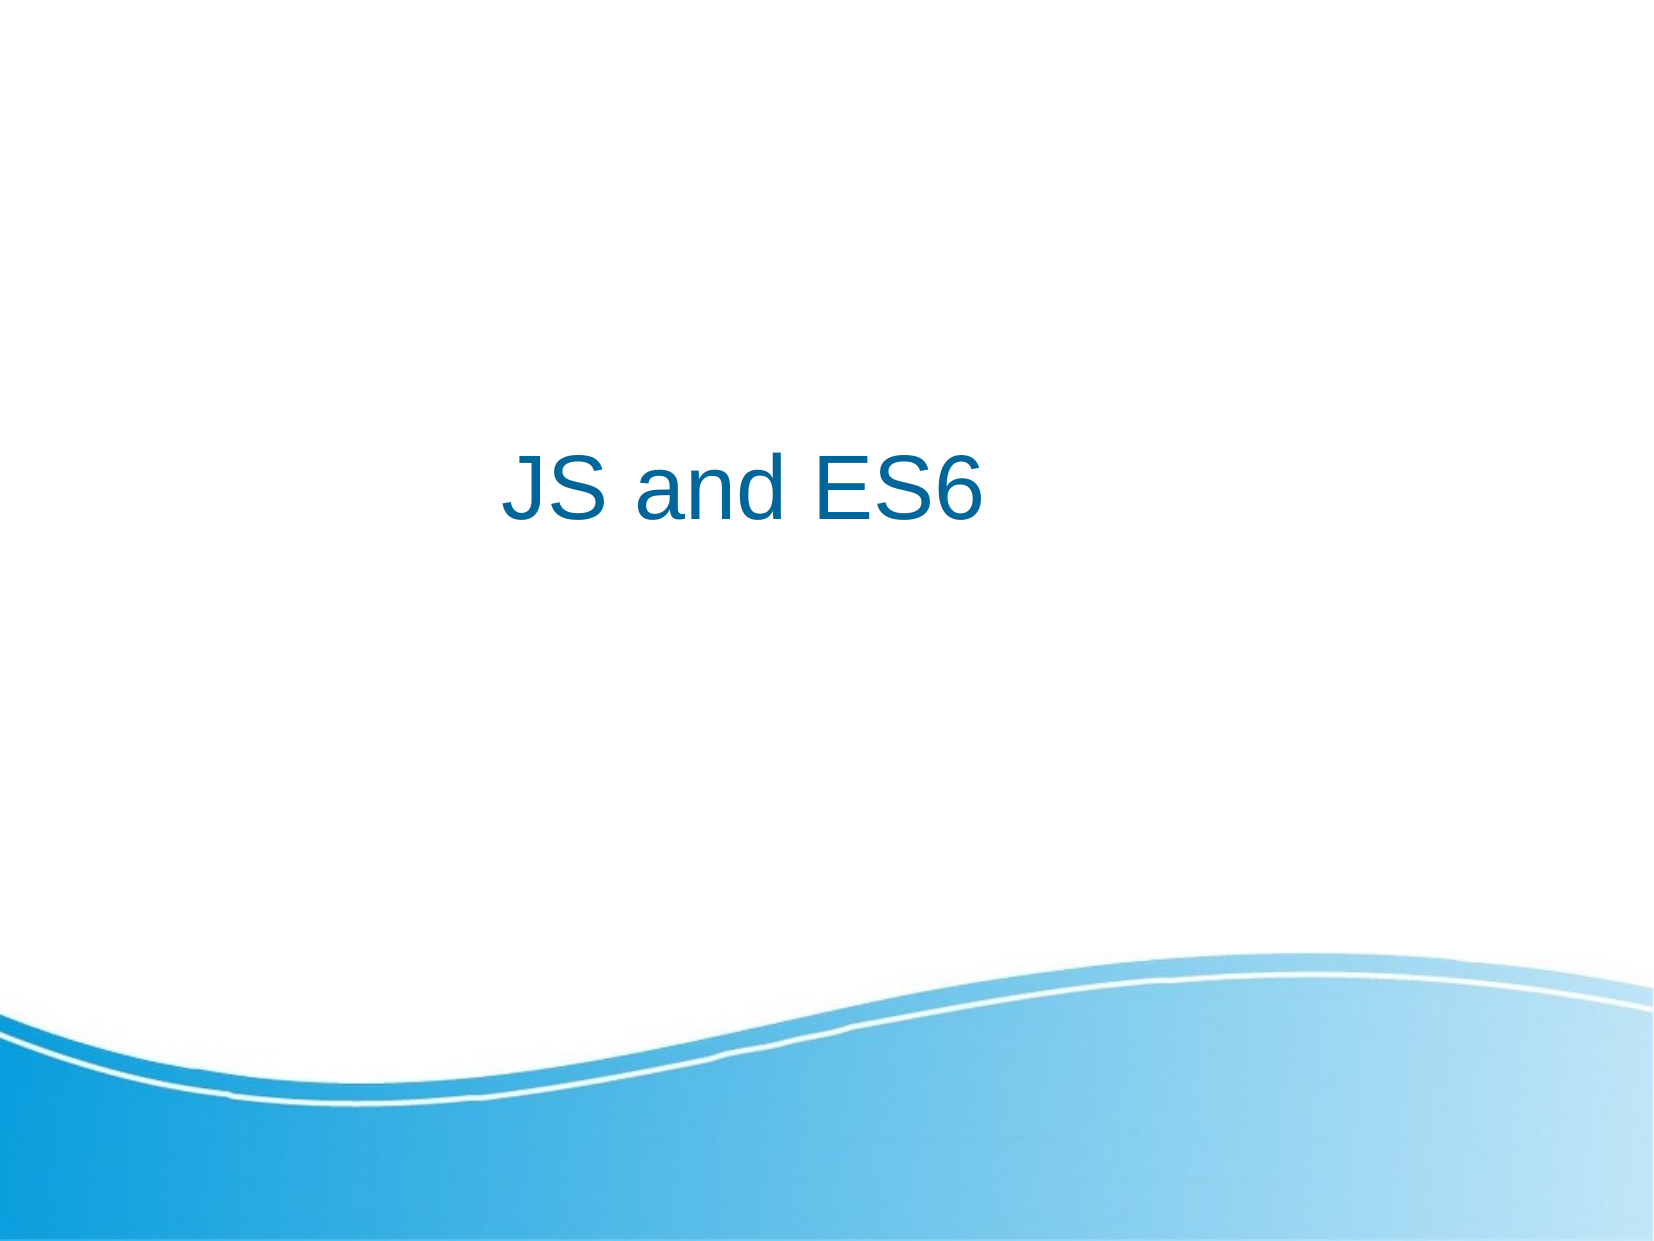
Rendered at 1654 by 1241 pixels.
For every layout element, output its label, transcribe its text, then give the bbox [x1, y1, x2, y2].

picture [0, 952, 1654, 1241]
title JS and ES6 [0, 384, 1489, 592]
